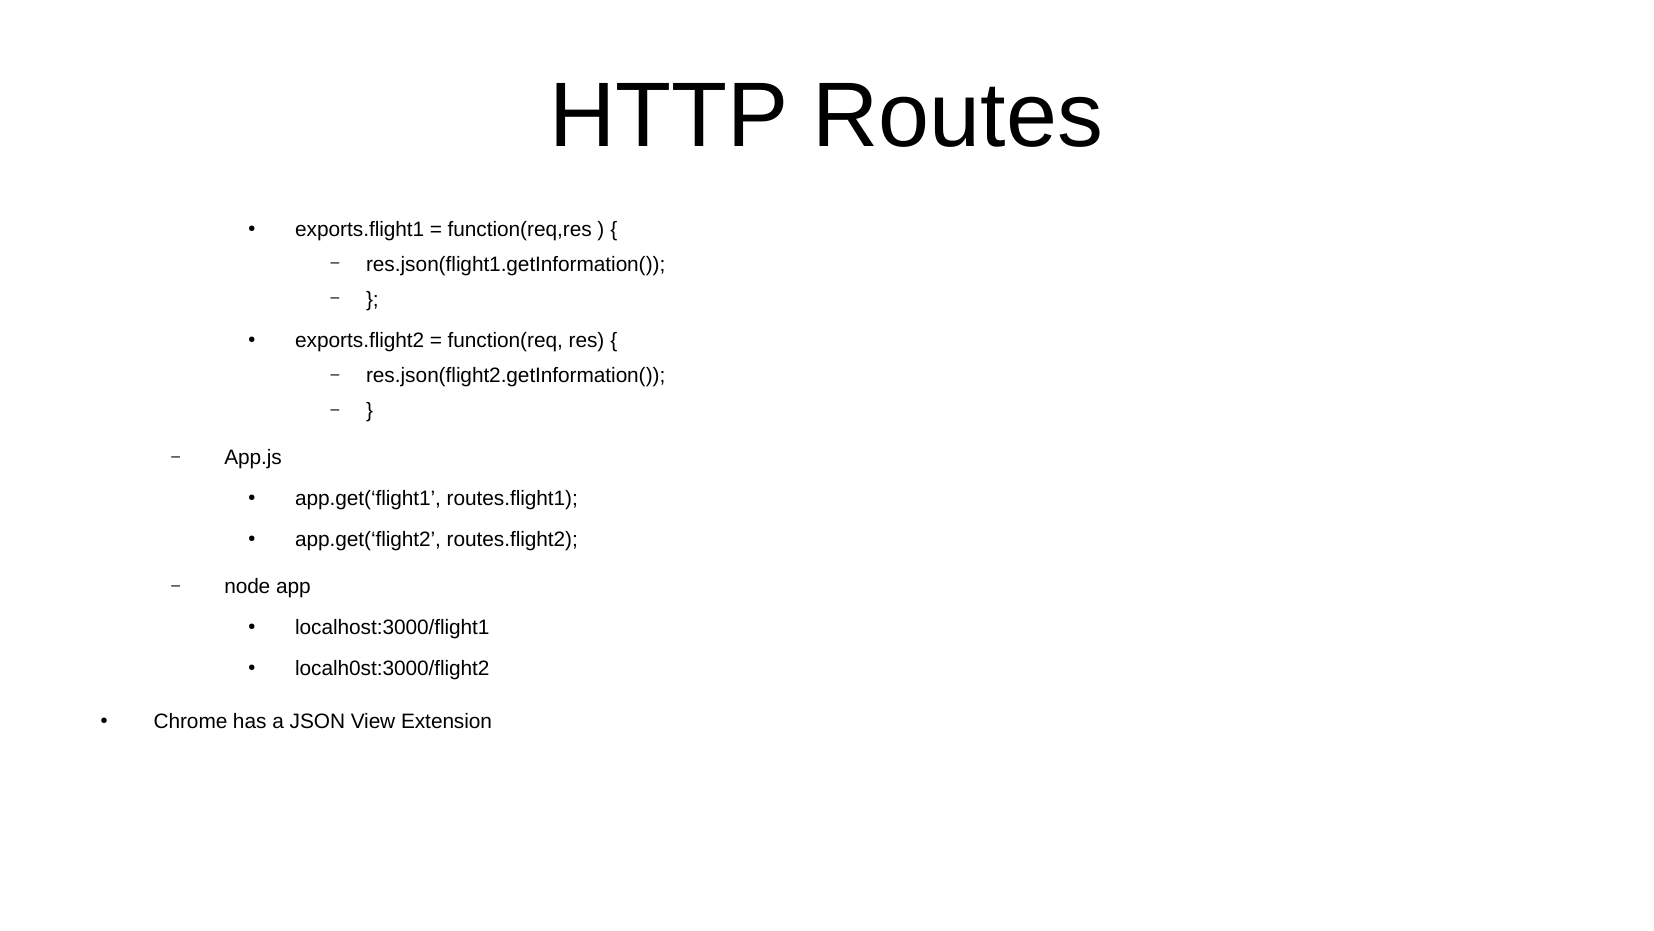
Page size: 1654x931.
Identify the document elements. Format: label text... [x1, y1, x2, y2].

title HTTP Routes [82, 37, 1571, 193]
list exports.flight1 = function(req,res ) { res.json(flight1.getInformation()); }; exports.flight2 = function(req, res) { res.json(flight2.getInformation()); } App.js app.get(‘flight1’, routes.flight1); app.get(‘flight2’, routes.flight2); node app localhost:3000/flight1 localh0st:3000/flight2 Chrome has a JSON View Extension [82, 217, 1636, 916]
